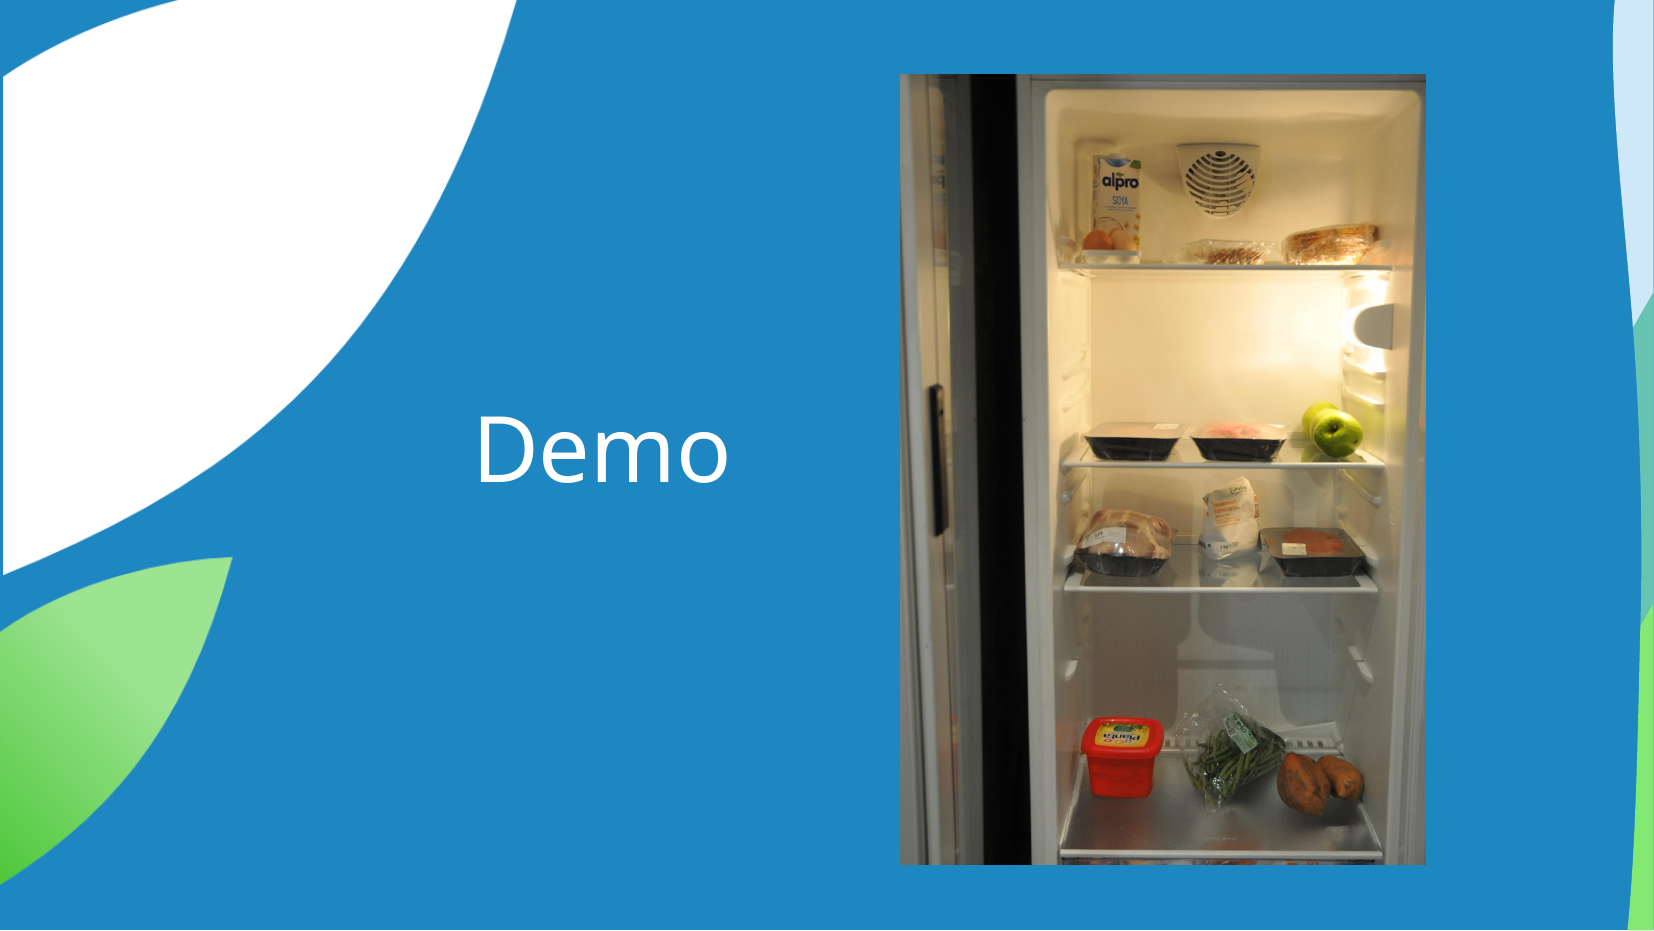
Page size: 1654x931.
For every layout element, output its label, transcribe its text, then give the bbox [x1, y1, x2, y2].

picture [0, 0, 517, 885]
title Demo [79, 369, 900, 526]
picture [900, 74, 1426, 865]
